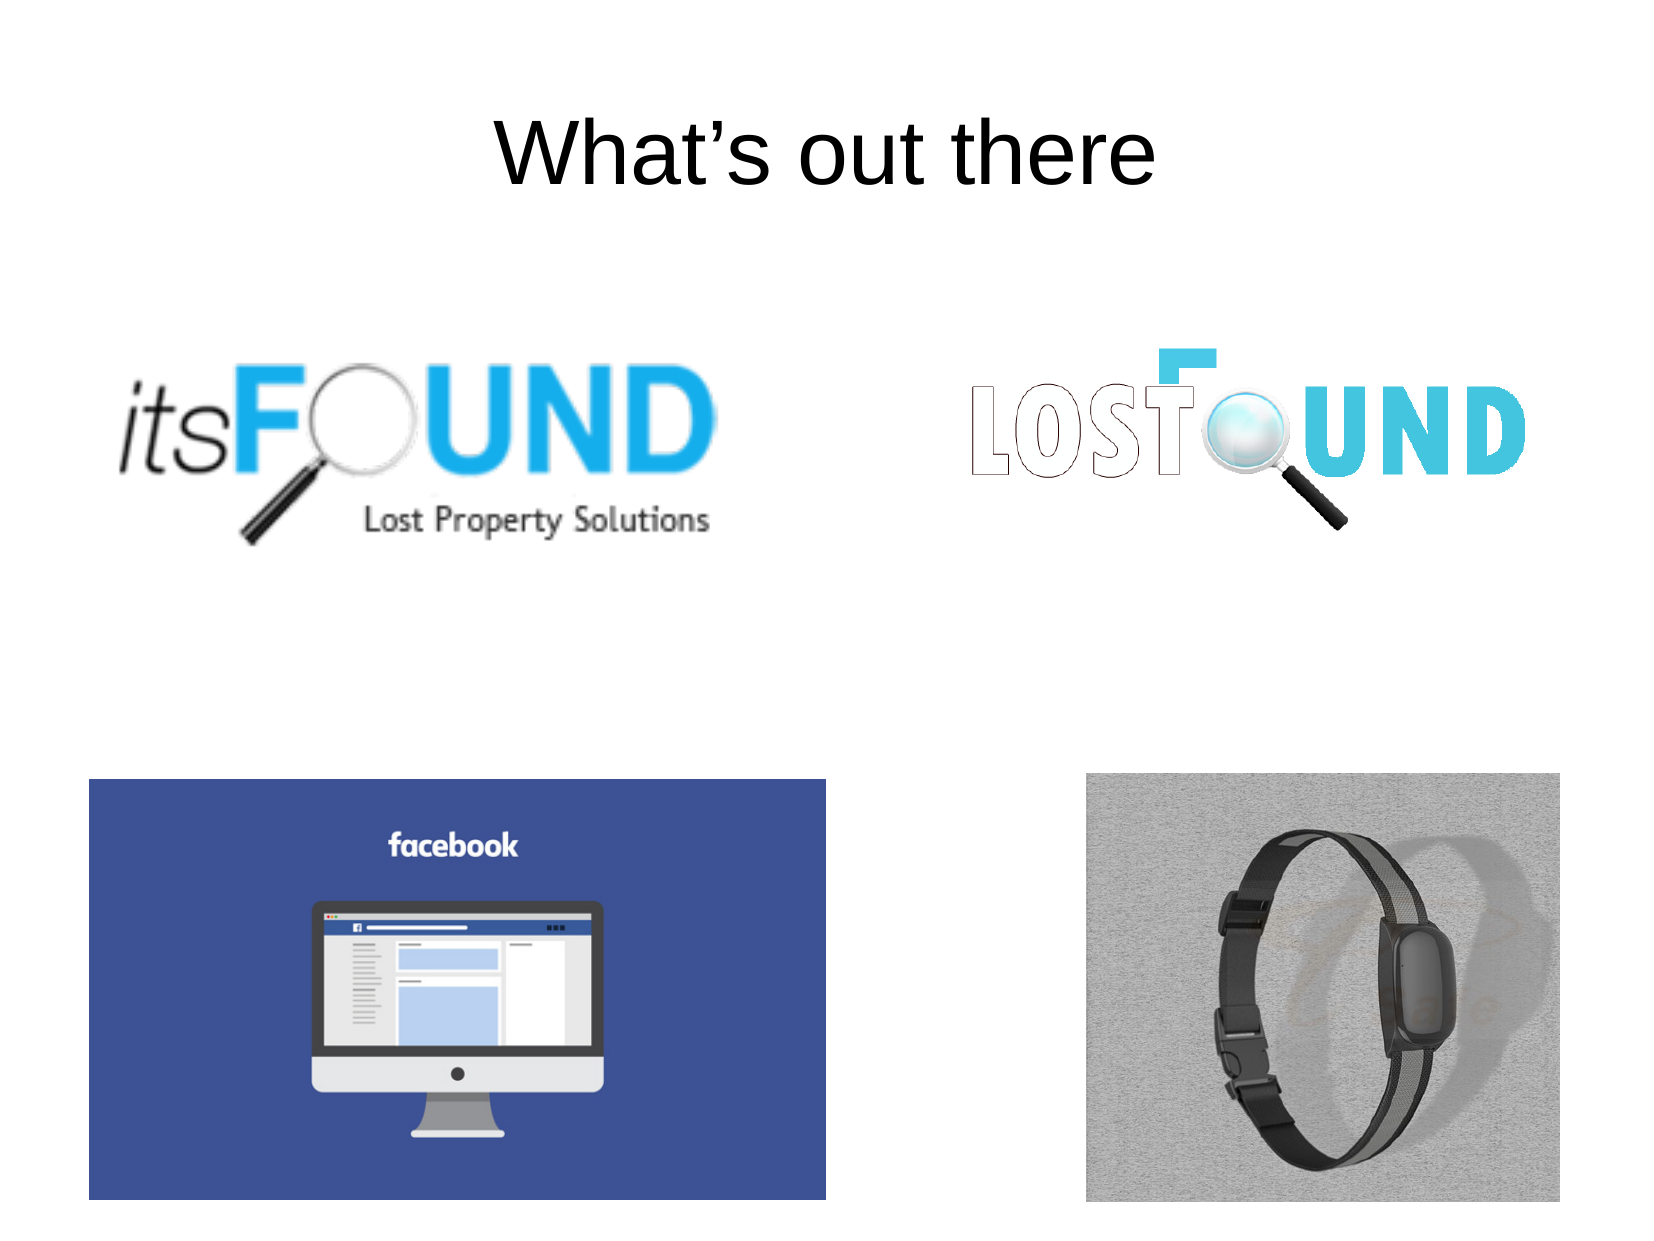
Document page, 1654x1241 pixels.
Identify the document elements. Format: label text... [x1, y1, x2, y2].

title What’s out there [82, 49, 1571, 257]
picture [915, 335, 1584, 541]
picture [115, 359, 727, 556]
picture [89, 779, 826, 1201]
picture [1086, 773, 1561, 1202]
